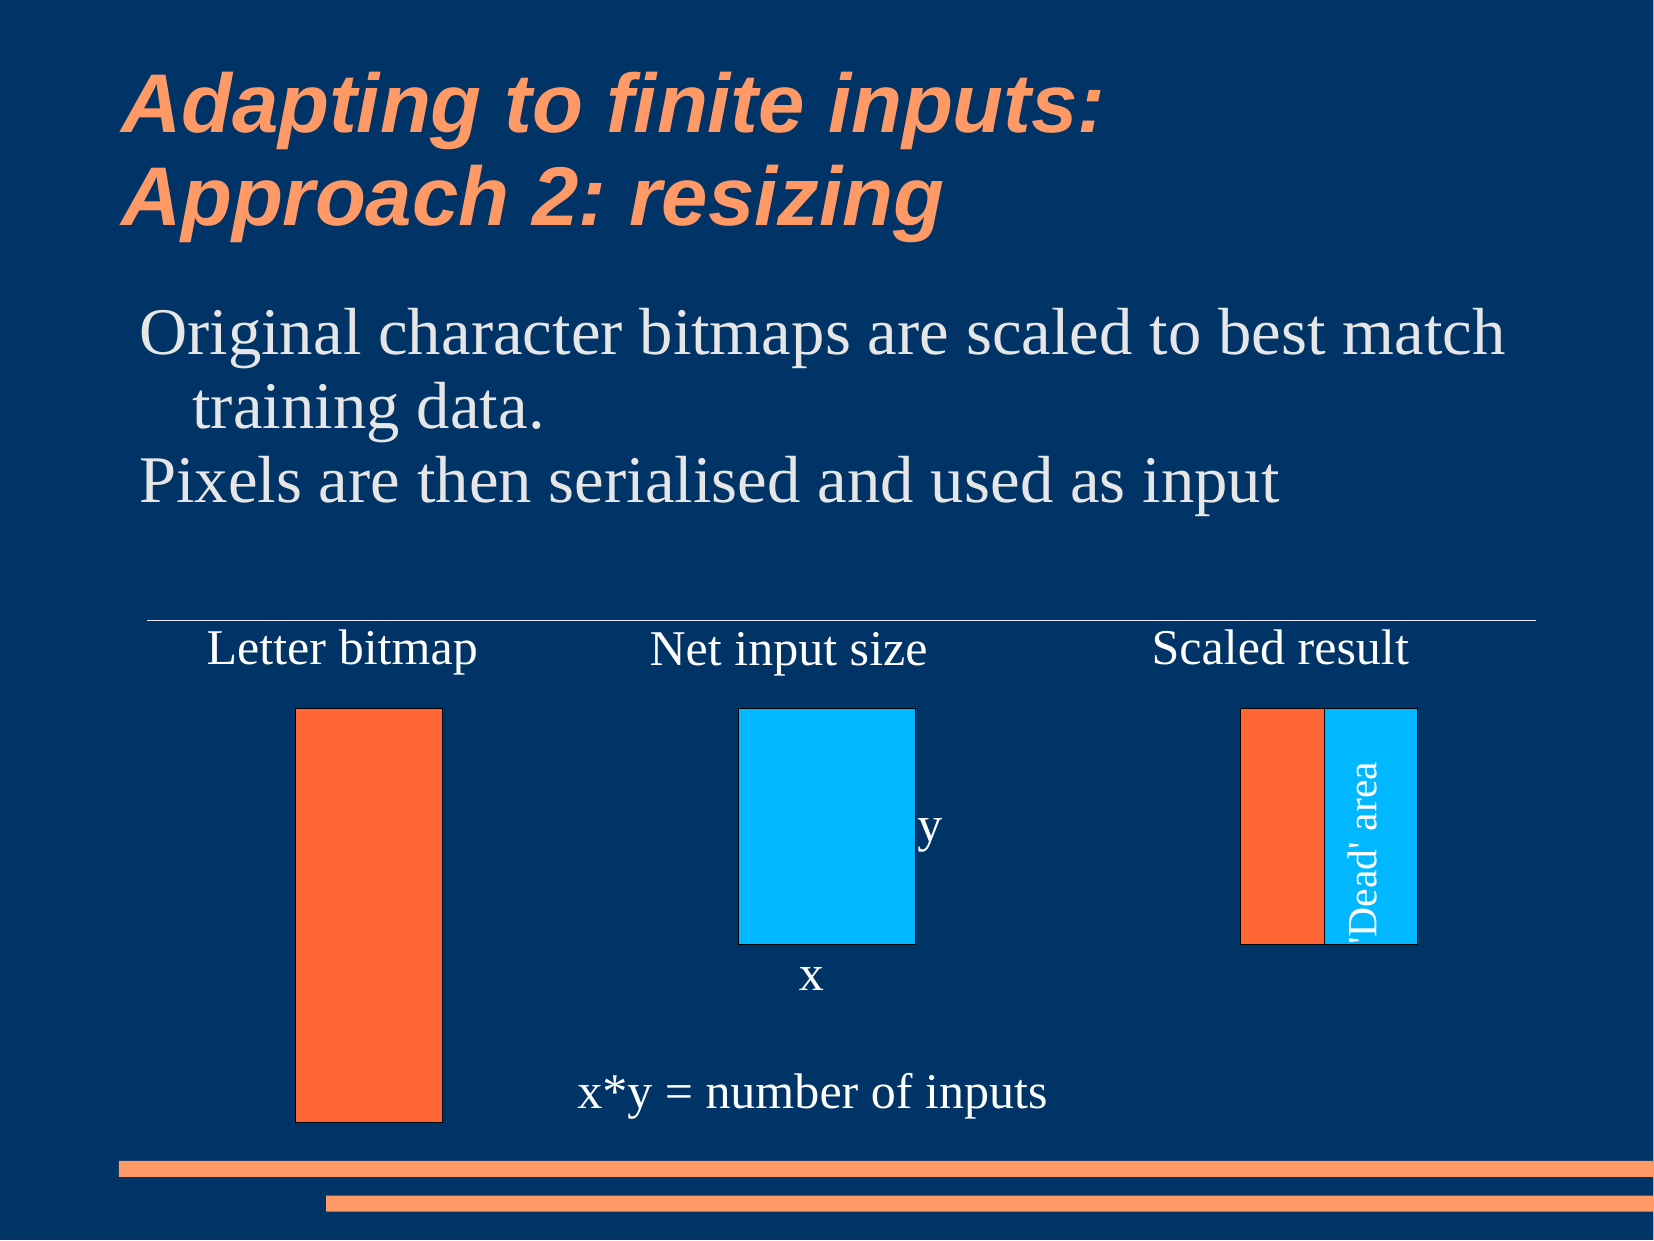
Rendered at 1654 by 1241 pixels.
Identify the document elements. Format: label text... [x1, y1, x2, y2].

text_box y [917, 797, 945, 856]
text_box [738, 708, 916, 945]
text_box Letter bitmap [206, 621, 536, 679]
text_box Scaled result [1151, 621, 1462, 679]
title Adapting to finite inputs: Approach 2: resizing [121, 46, 1534, 254]
text_box [295, 708, 443, 1123]
text_box Net input size [649, 621, 991, 680]
text_box [1240, 708, 1418, 945]
text_box x [798, 945, 827, 1004]
text_box x*y = number of inputs [577, 1063, 1152, 1123]
list Original character bitmaps are scaled to best match training data. Pixels are then serialised and used as input [121, 295, 1565, 741]
text_box 'Dead' area [1338, 722, 1388, 945]
